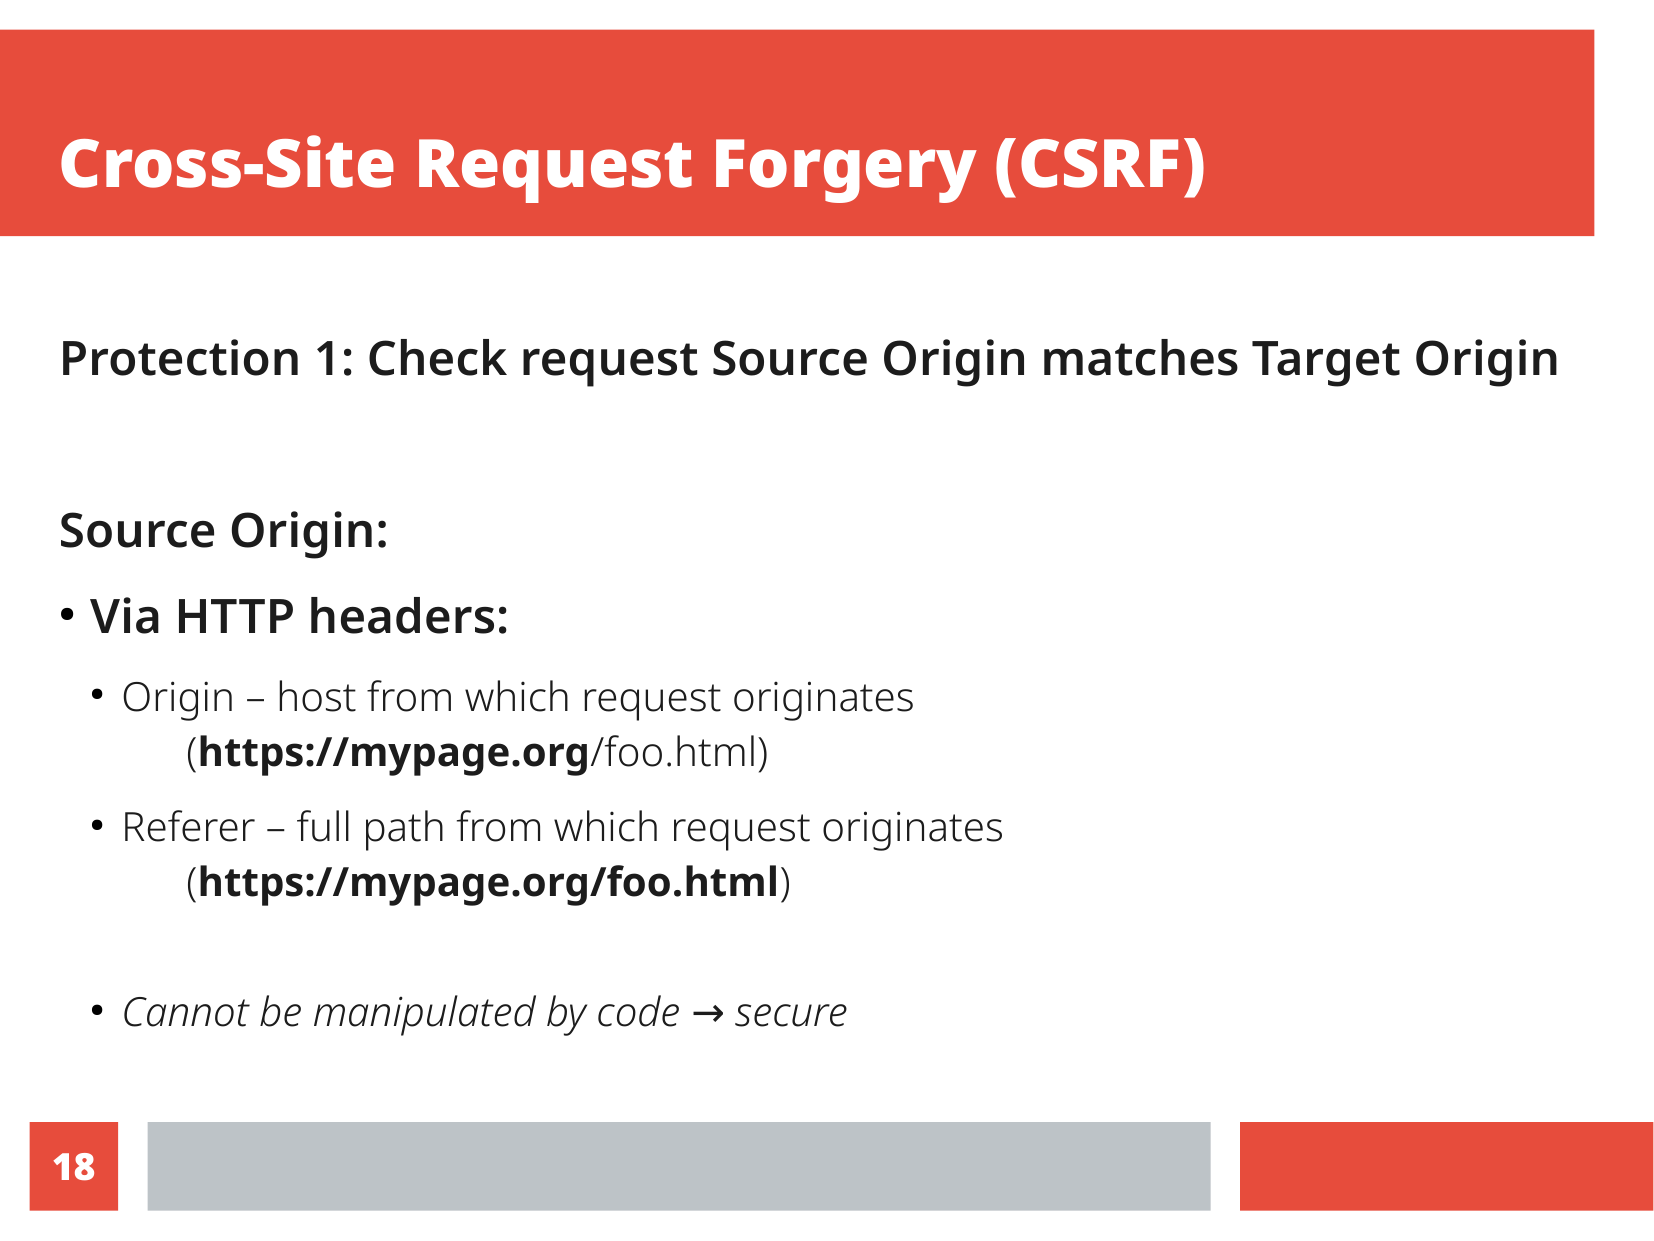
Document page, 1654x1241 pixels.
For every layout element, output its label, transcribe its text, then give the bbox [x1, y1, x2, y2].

list Protection 1: Check request Source Origin matches Target Origin Source Origin: Via HTTP headers: Origin – host from which request originates (https://mypage.org/foo.html) Referer – full path from which request originates (https://mypage.org/foo.html) Cannot be manipulated by code → secure [59, 324, 1565, 1093]
title Cross-Site Request Forgery (CSRF) [59, 59, 1595, 207]
